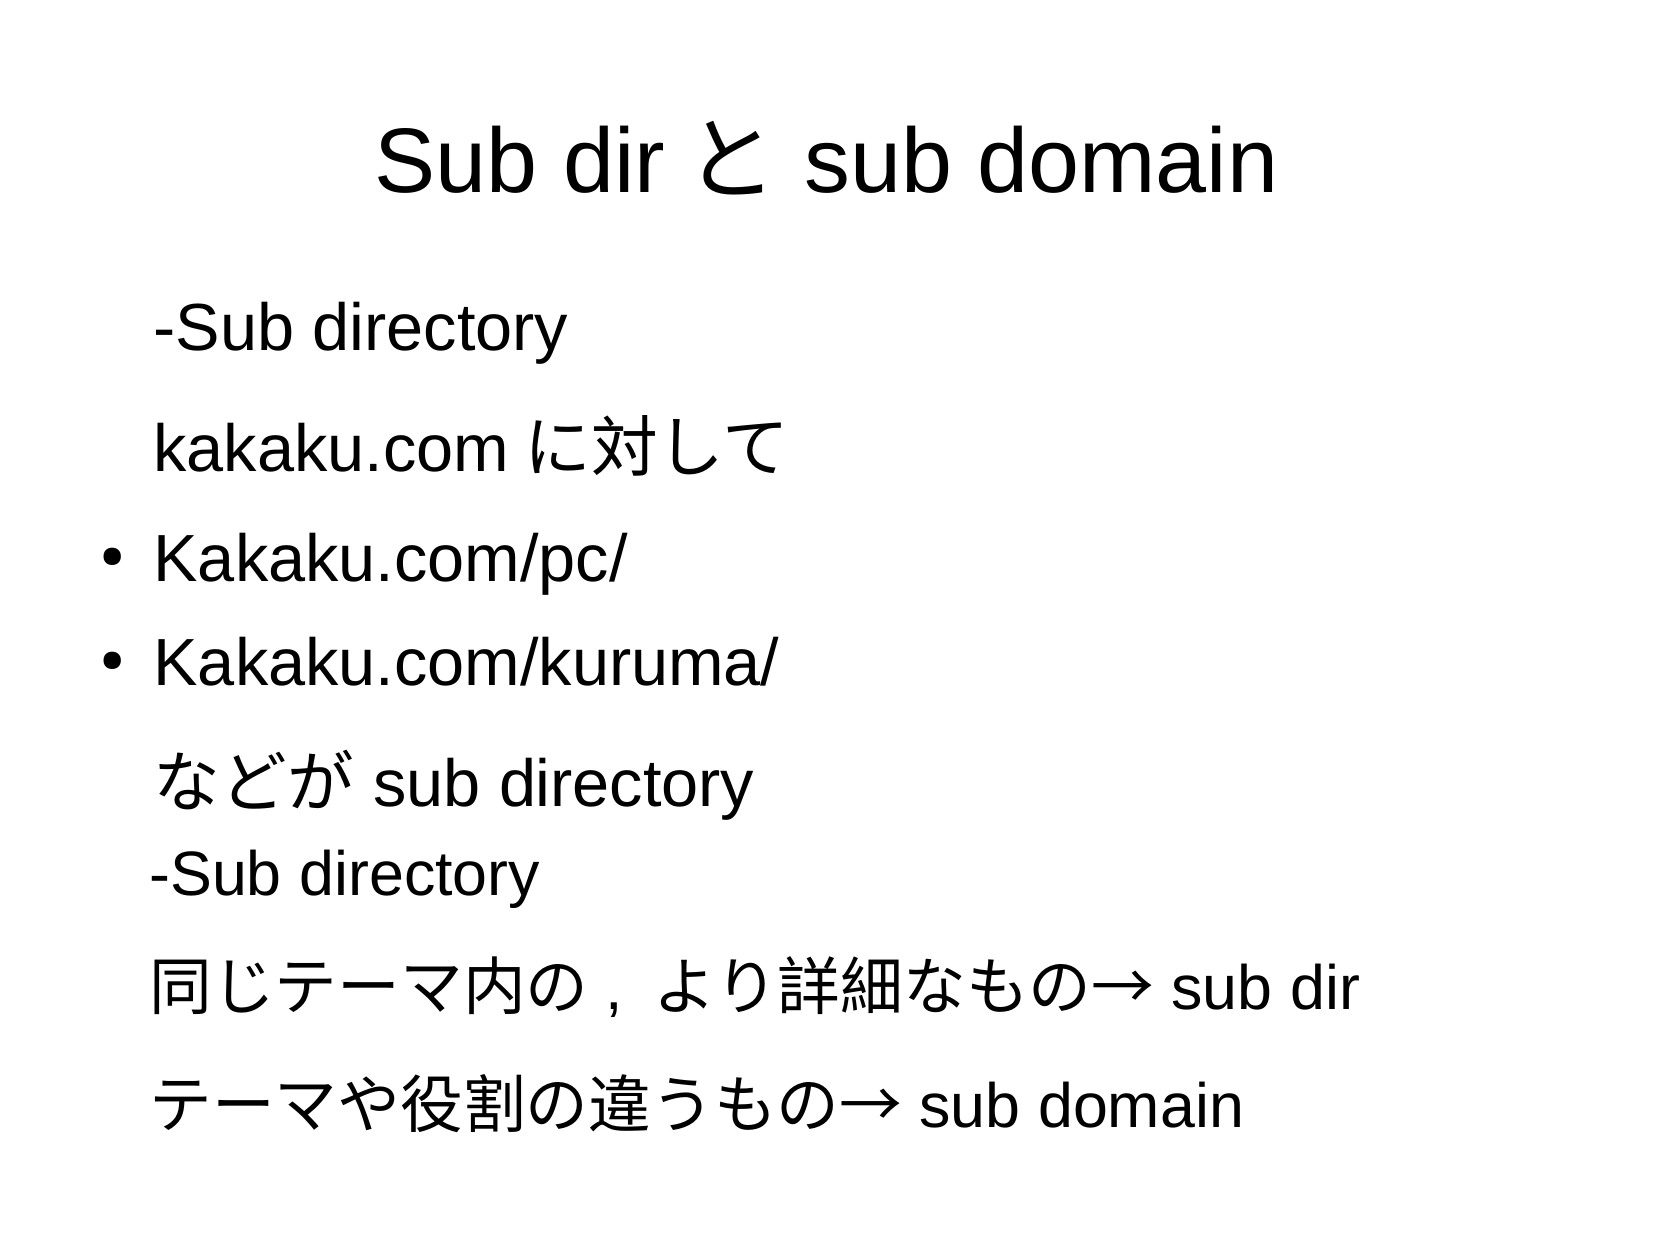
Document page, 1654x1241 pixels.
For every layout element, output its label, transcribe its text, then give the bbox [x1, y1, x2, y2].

list -Sub directory 同じテーマ内の, より詳細なもの→sub dir テーマや役割の違うもの→sub domain [82, 838, 1571, 1146]
title Sub dirとsub domain [82, 49, 1571, 257]
list -Sub directory kakaku.comに対して Kakaku.com/pc/ Kakaku.com/kuruma/ などがsub directory [82, 290, 1571, 838]
